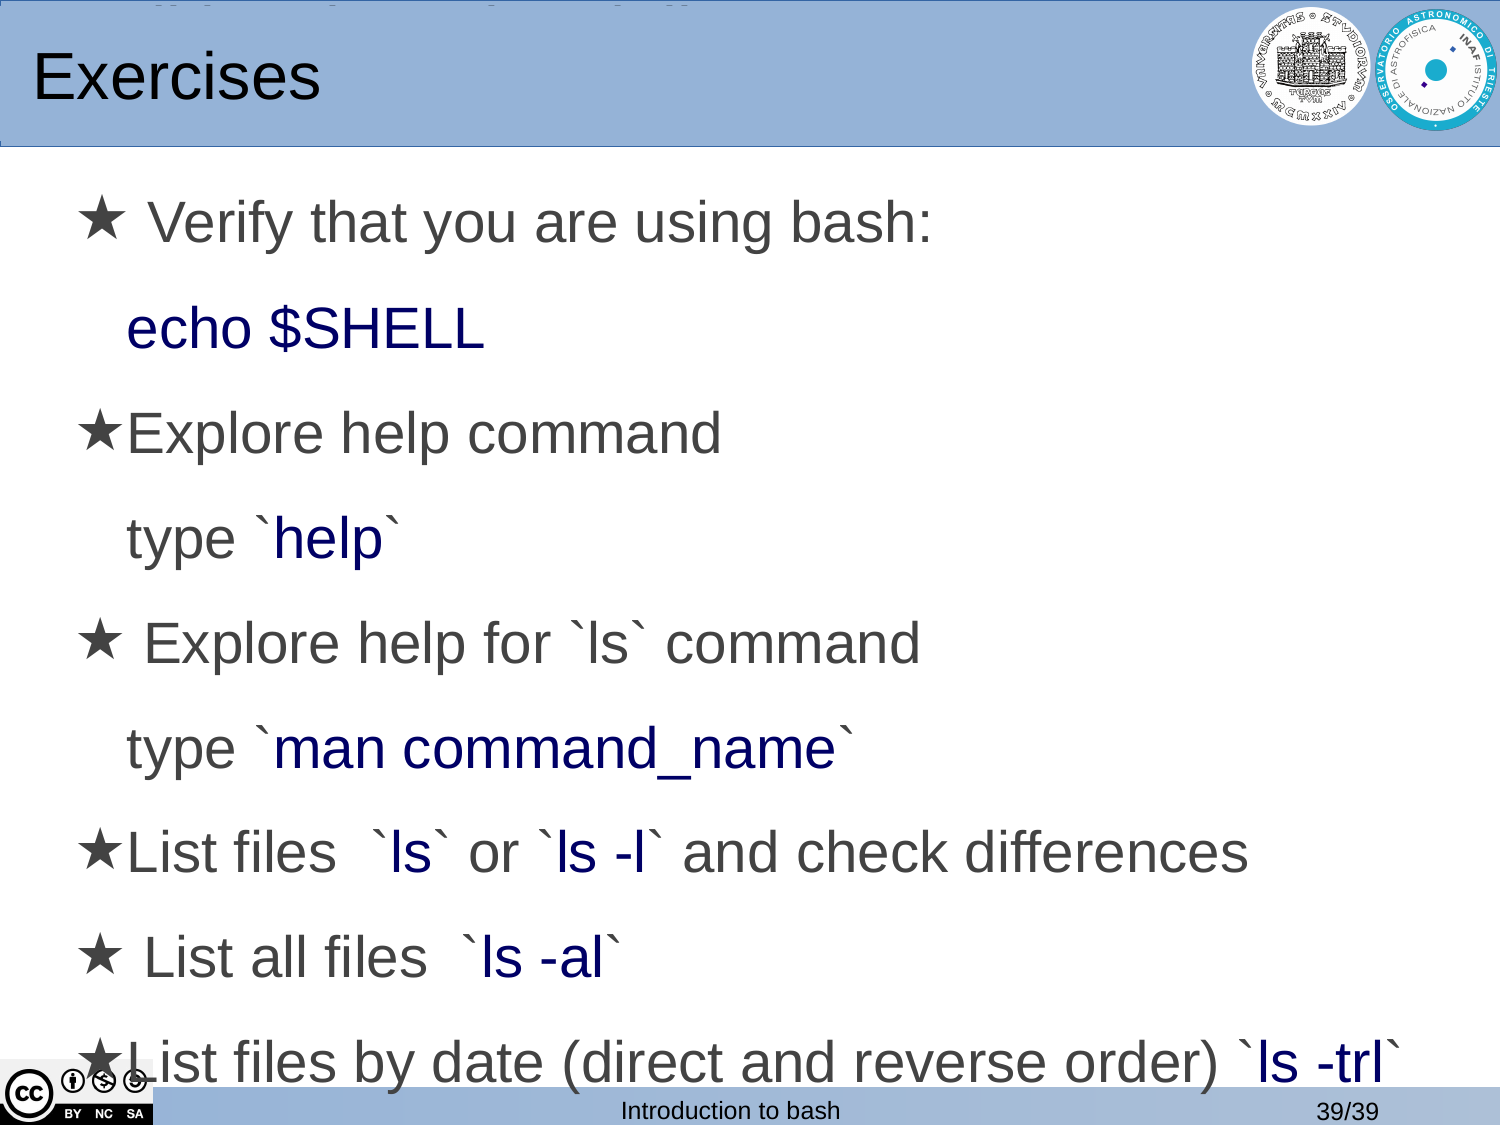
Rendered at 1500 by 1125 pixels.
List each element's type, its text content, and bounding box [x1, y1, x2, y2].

picture [0, 1059, 153, 1125]
list Verify that you are using bash: echo $SHELL Explore help command type `help` Explore help for `ls` command type `man command_name` List files `ls` or `ls -l` and check differences List all files `ls -al` List files by date (direct and reverse order) `ls -trl` [16, 135, 1500, 1081]
text_box Exercises [0, 5, 1232, 141]
title Traditional service delivery [0, 0, 1500, 135]
